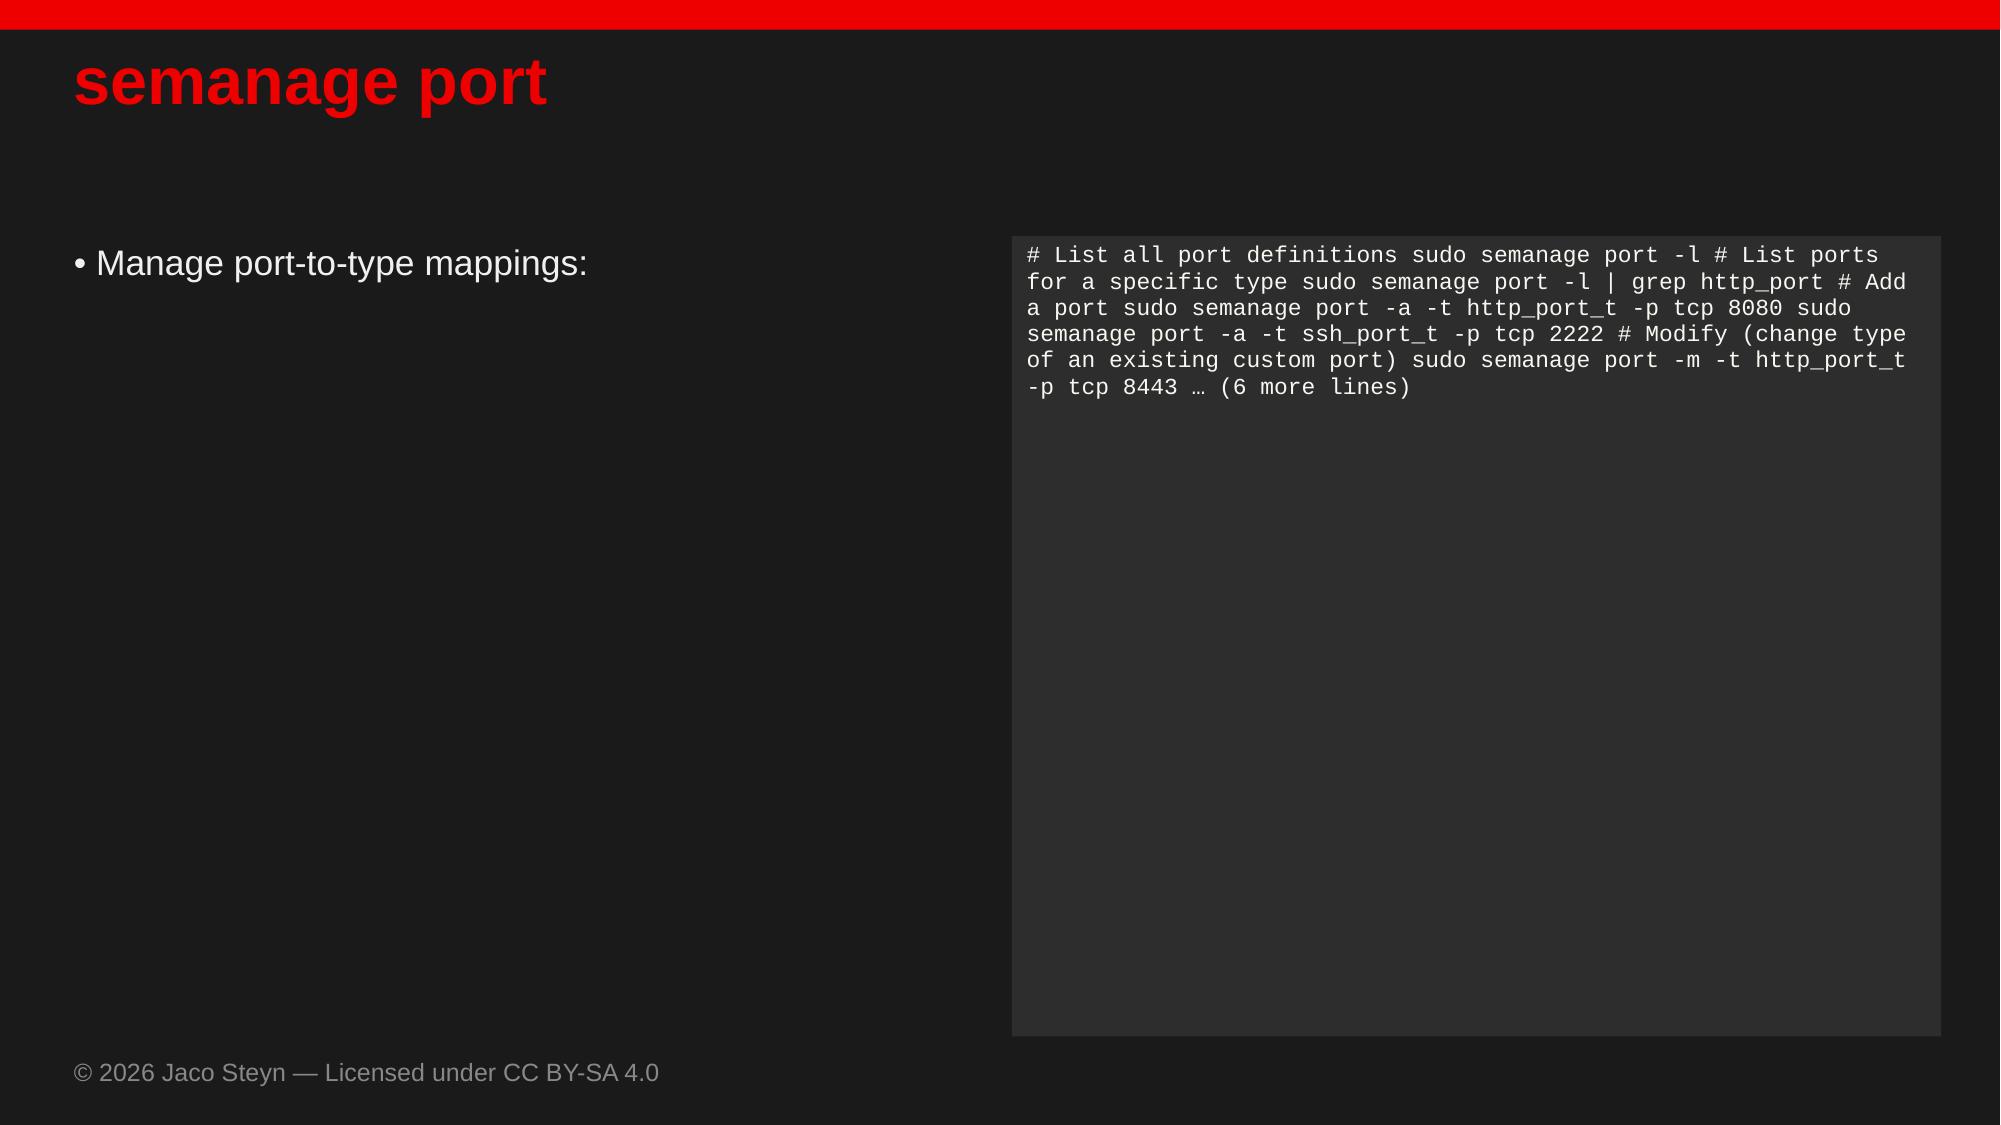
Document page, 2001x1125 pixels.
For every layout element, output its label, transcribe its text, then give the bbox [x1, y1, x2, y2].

text_box [0, 0, 2001, 30]
text_box semanage port [59, 36, 1942, 208]
text_box © 2026 Jaco Steyn — Licensed under CC BY-SA 4.0 [59, 1051, 1942, 1093]
text_box # List all port definitions sudo semanage port -l # List ports for a specific type sudo semanage port -l | grep http_port # Add a port sudo semanage port -a -t http_port_t -p tcp 8080 sudo semanage port -a -t ssh_port_t -p tcp 2222 # Modify (change type of an existing custom port) sudo semanage port -m -t http_port_t -p tcp 8443 … (6 more lines) [1011, 236, 1942, 1037]
text_box • Manage port-to-type mappings: [59, 236, 989, 1037]
